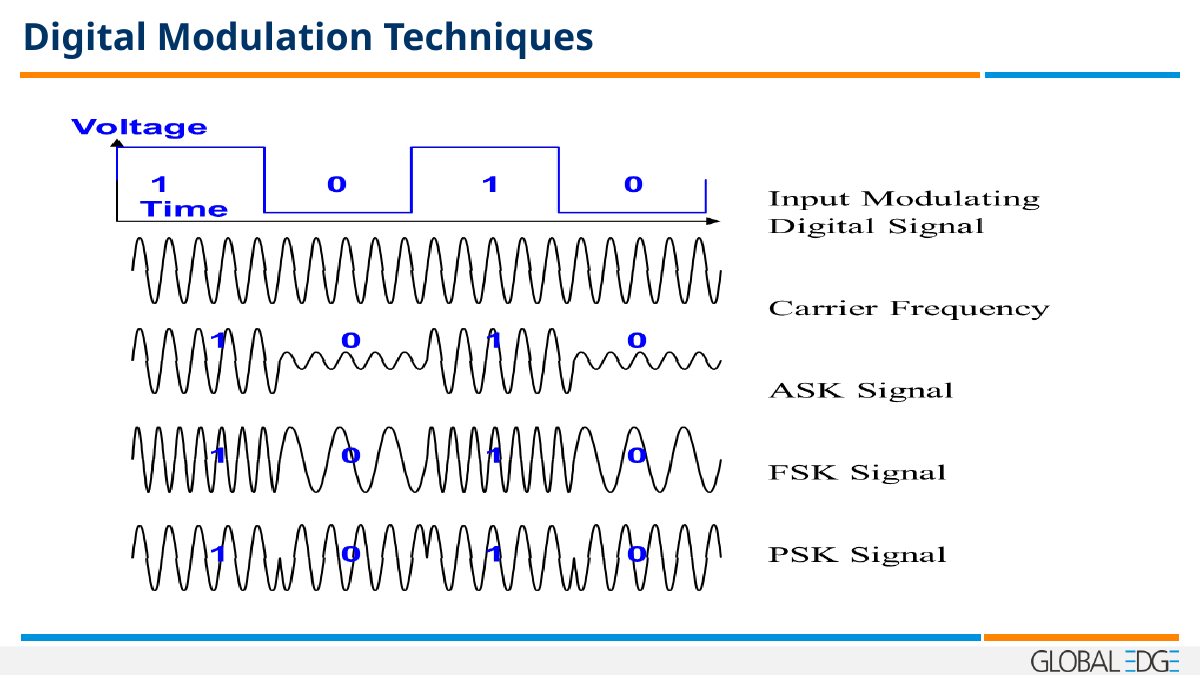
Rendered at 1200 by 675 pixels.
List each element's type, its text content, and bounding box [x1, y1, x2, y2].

title Digital Modulation Techniques [12, 9, 1088, 63]
picture [47, 106, 1134, 591]
picture [1031, 650, 1179, 672]
